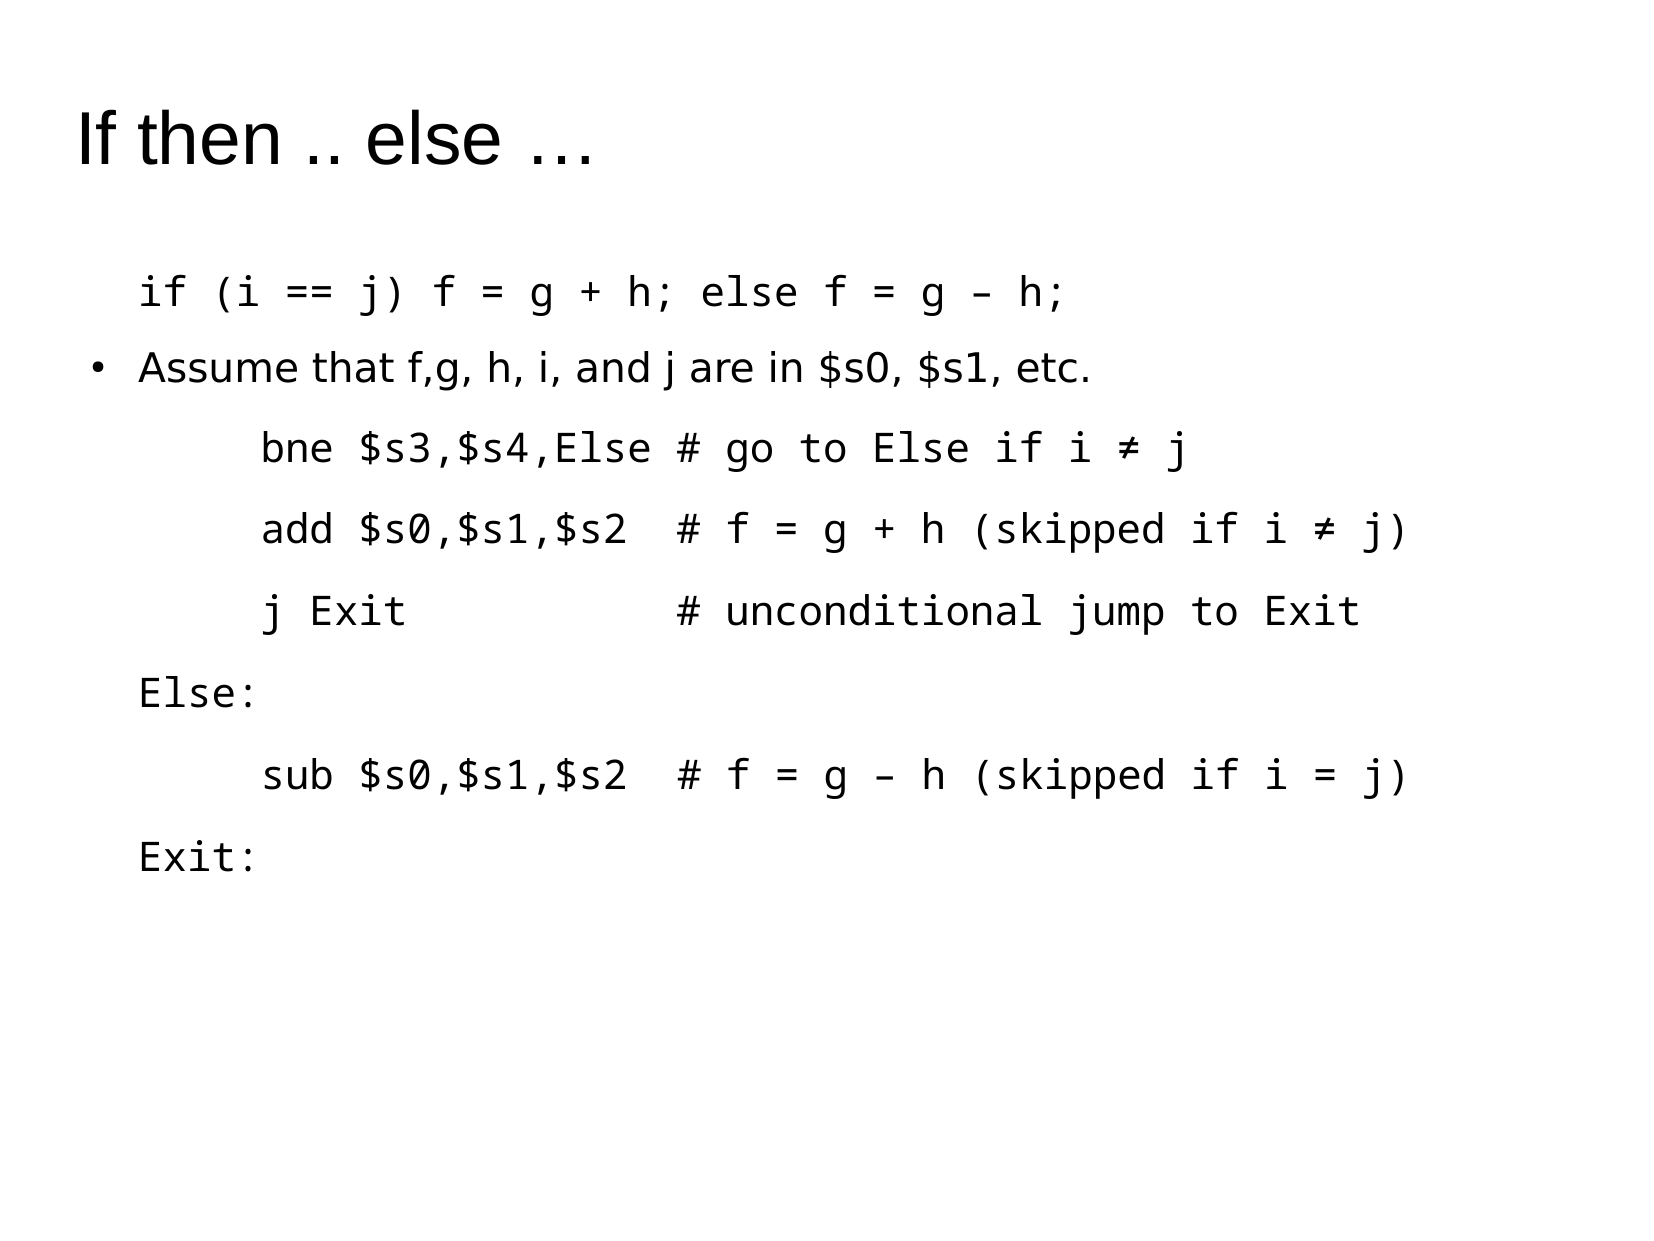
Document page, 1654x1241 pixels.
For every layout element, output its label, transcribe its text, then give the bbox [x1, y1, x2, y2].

list if (i == j) f = g + h; else f = g – h; Assume that f,g, h, i, and j are in $s0, $s1, etc. bne $s3,$s4,Else # go to Else if i ≠ j add $s0,$s1,$s2 # f = g + h (skipped if i ≠ j) j Exit # unconditional jump to Exit Else: sub $s0,$s1,$s2 # f = g – h (skipped if i = j) Exit: [75, 263, 1425, 916]
title If then .. else … [75, 44, 1425, 233]
